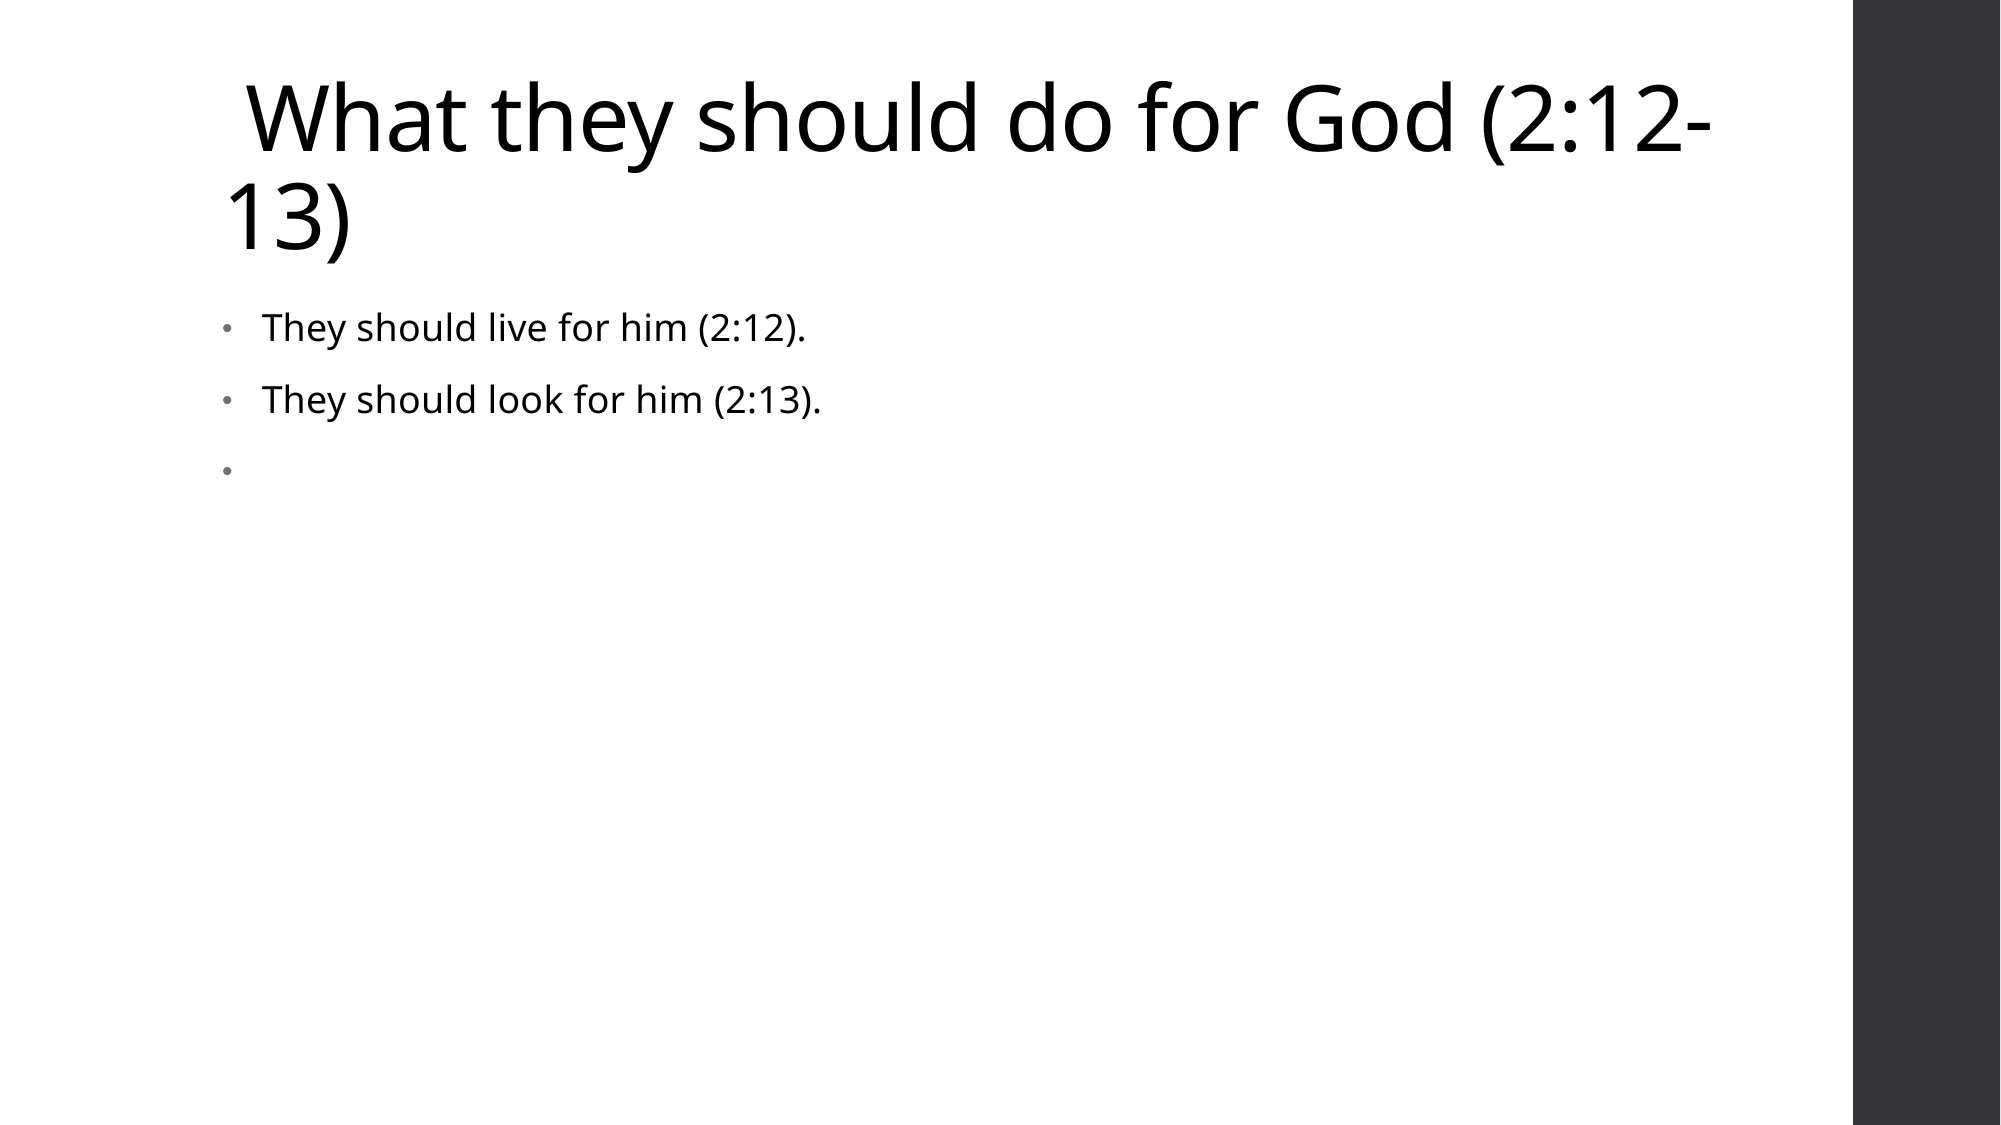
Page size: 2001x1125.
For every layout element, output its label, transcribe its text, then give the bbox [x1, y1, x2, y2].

title What they should do for God (2:12-13) [206, 60, 1797, 278]
list They should live for him (2:12). They should look for him (2:13). [206, 299, 1617, 1014]
